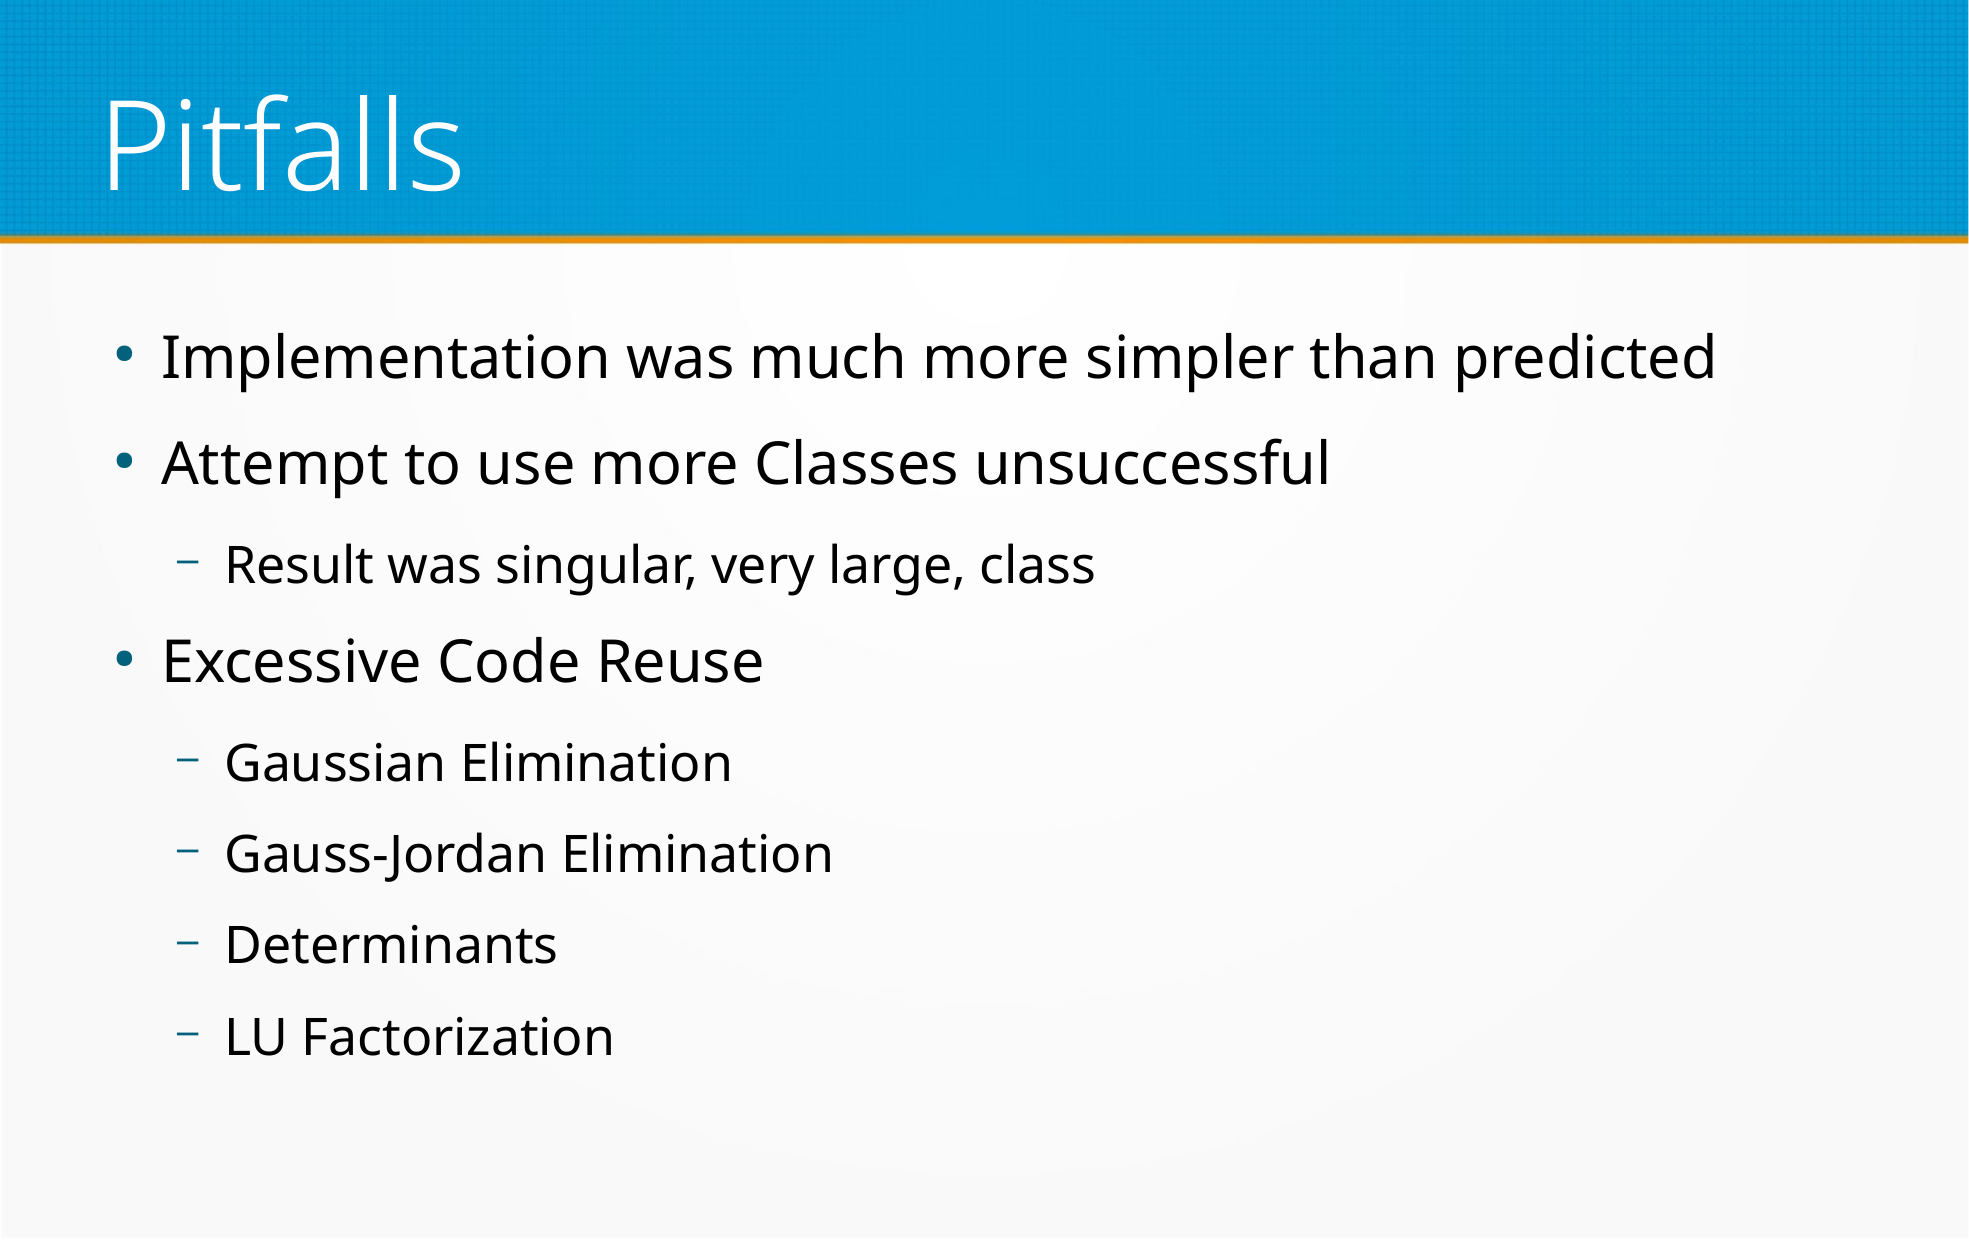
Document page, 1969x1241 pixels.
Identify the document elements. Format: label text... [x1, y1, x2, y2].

picture [0, 233, 1969, 1241]
list Implementation was much more simpler than predicted Attempt to use more Classes unsuccessful Result was singular, very large, class Excessive Code Reuse Gaussian Elimination Gauss-Jordan Elimination Determinants LU Factorization [98, 315, 1861, 1081]
title Pitfalls [98, 19, 1870, 227]
